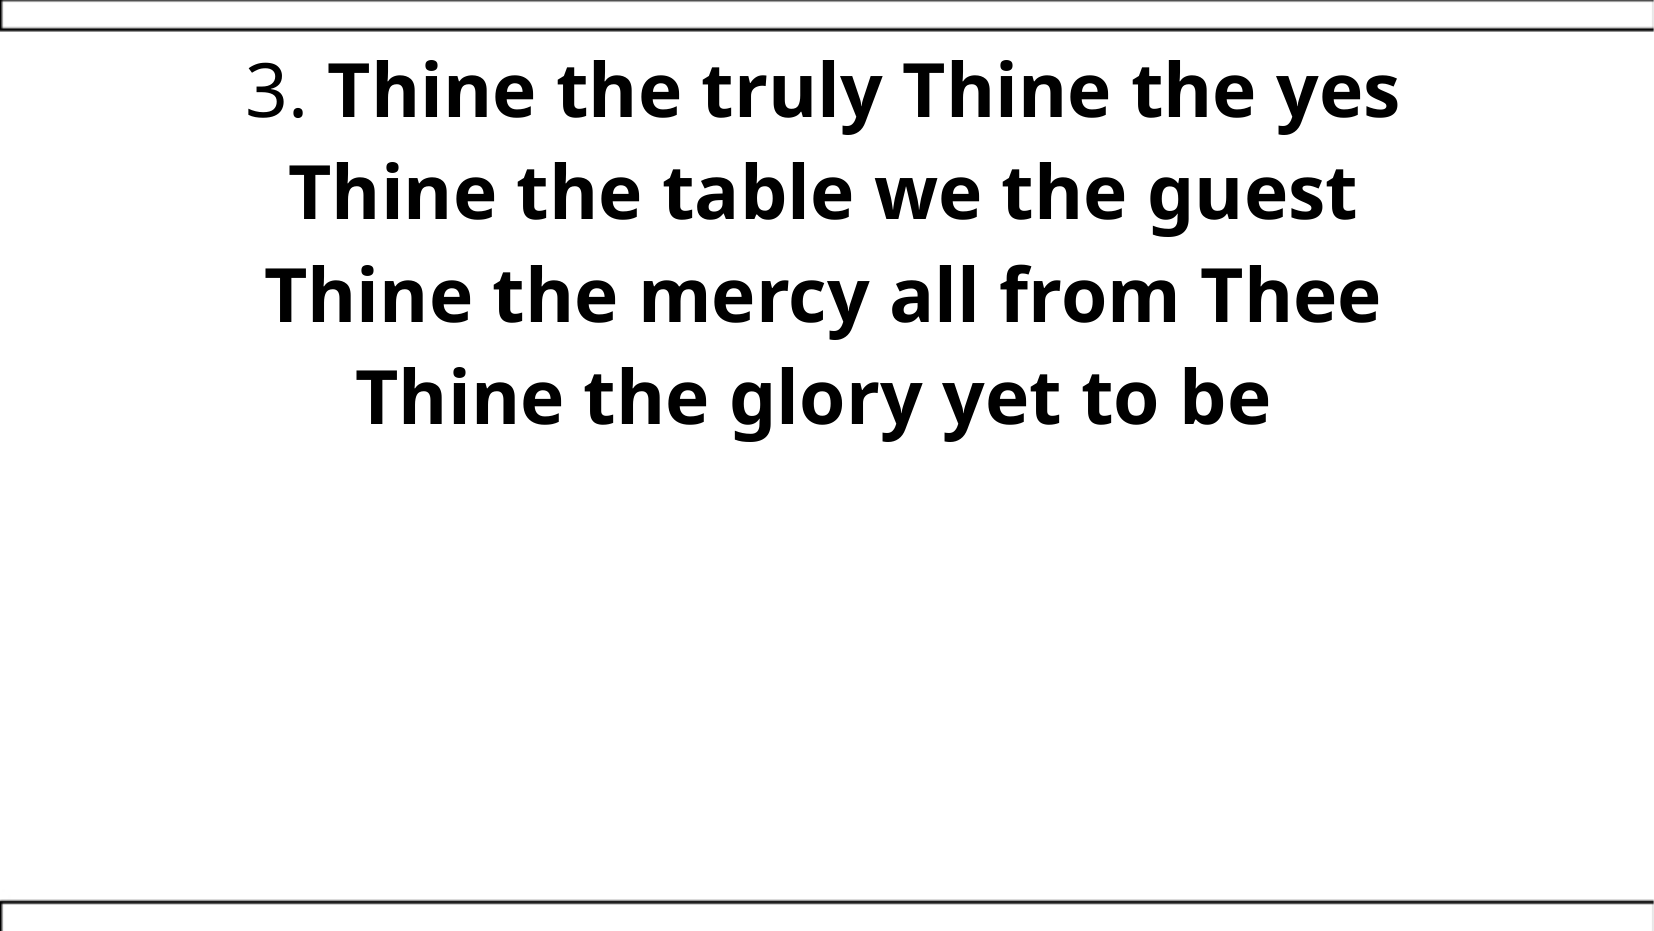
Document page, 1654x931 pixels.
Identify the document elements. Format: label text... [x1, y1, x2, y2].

text_box 3. Thine the truly Thine the yes Thine the table we the guest Thine the mercy all from Thee Thine the glory yet to be [88, 30, 1559, 497]
picture [0, 0, 1654, 931]
